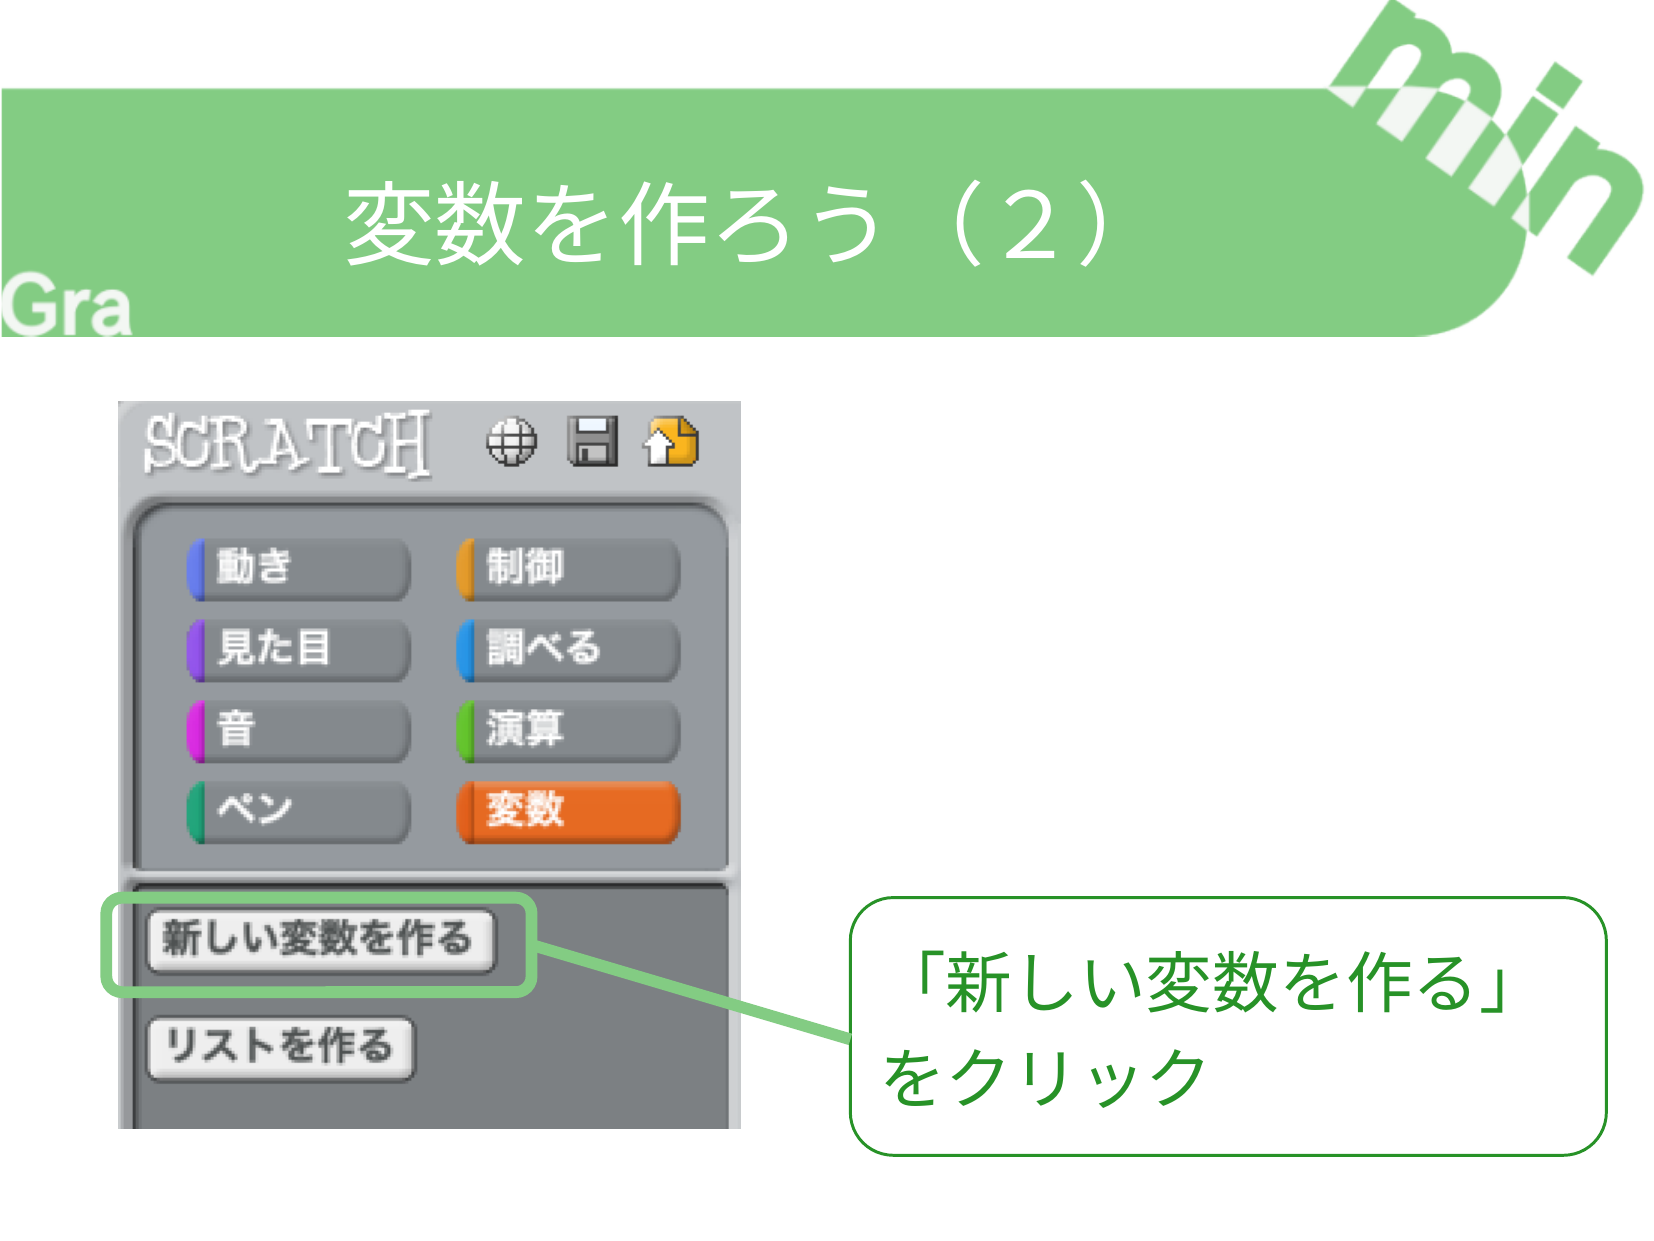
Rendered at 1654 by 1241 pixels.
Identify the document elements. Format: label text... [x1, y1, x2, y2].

title 変数を作ろう（２） [11, 147, 1501, 290]
picture [118, 904, 525, 986]
picture [118, 401, 741, 1000]
picture [1, 0, 1654, 337]
picture [118, 954, 741, 1129]
text_box 「新しい変数を作る」をクリック [850, 897, 1607, 1156]
